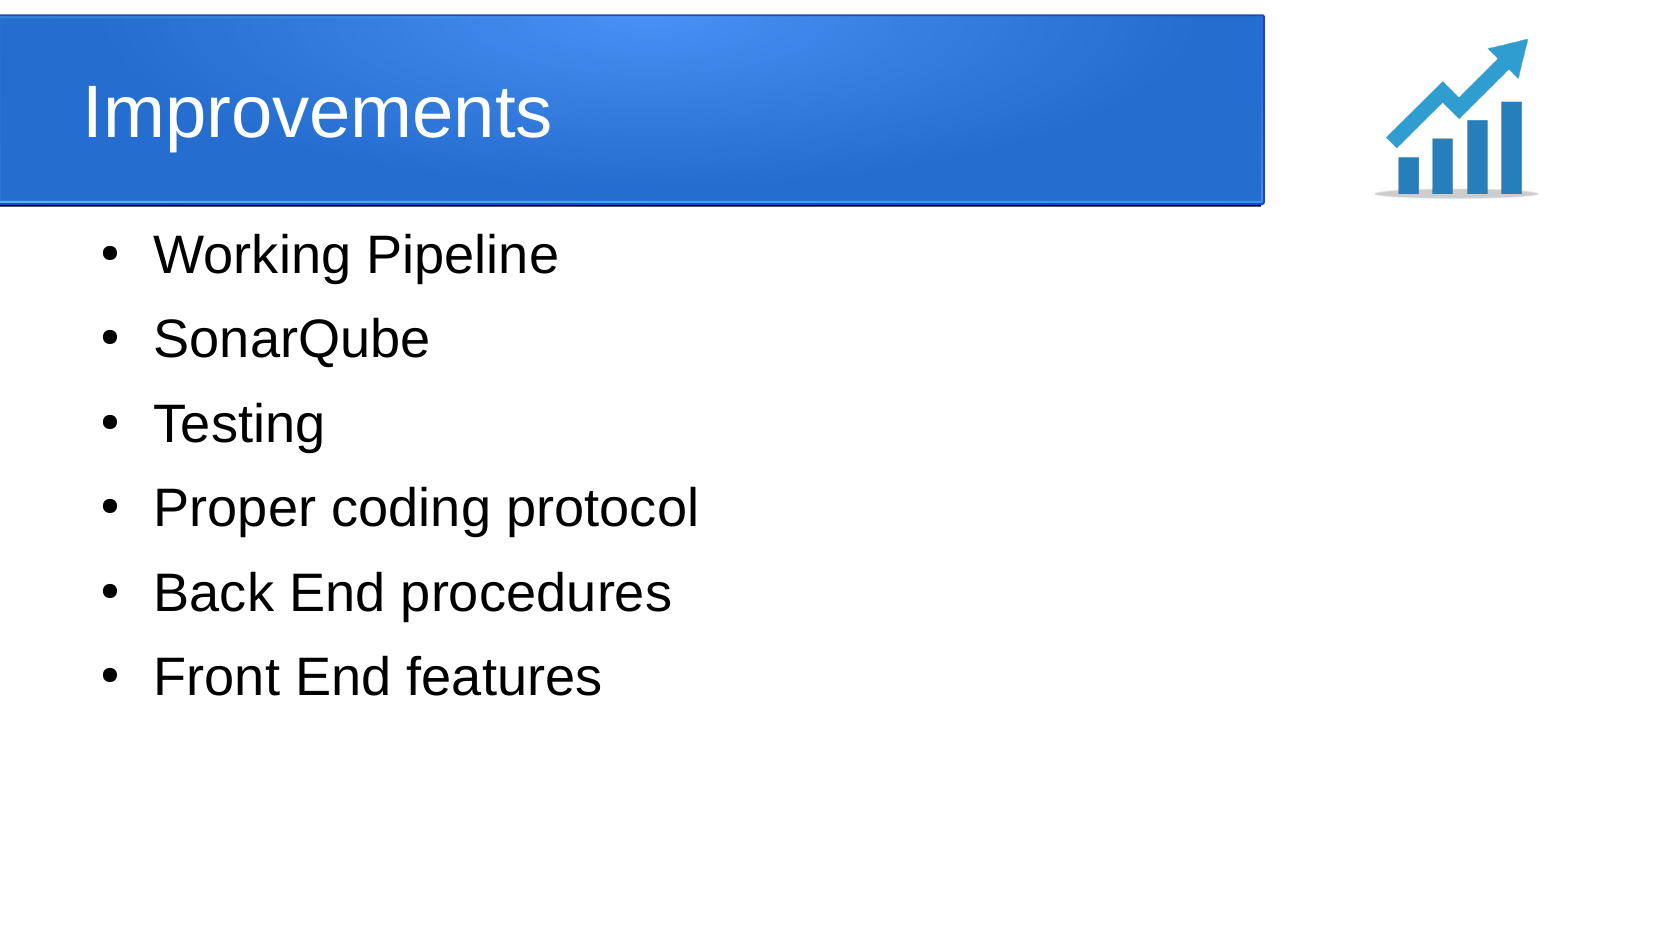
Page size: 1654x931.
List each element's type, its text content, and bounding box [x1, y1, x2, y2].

picture [1369, 29, 1546, 206]
title Improvements [82, 35, 1235, 189]
list Working Pipeline SonarQube Testing Proper coding protocol Back End procedures Front End features [82, 224, 1571, 764]
